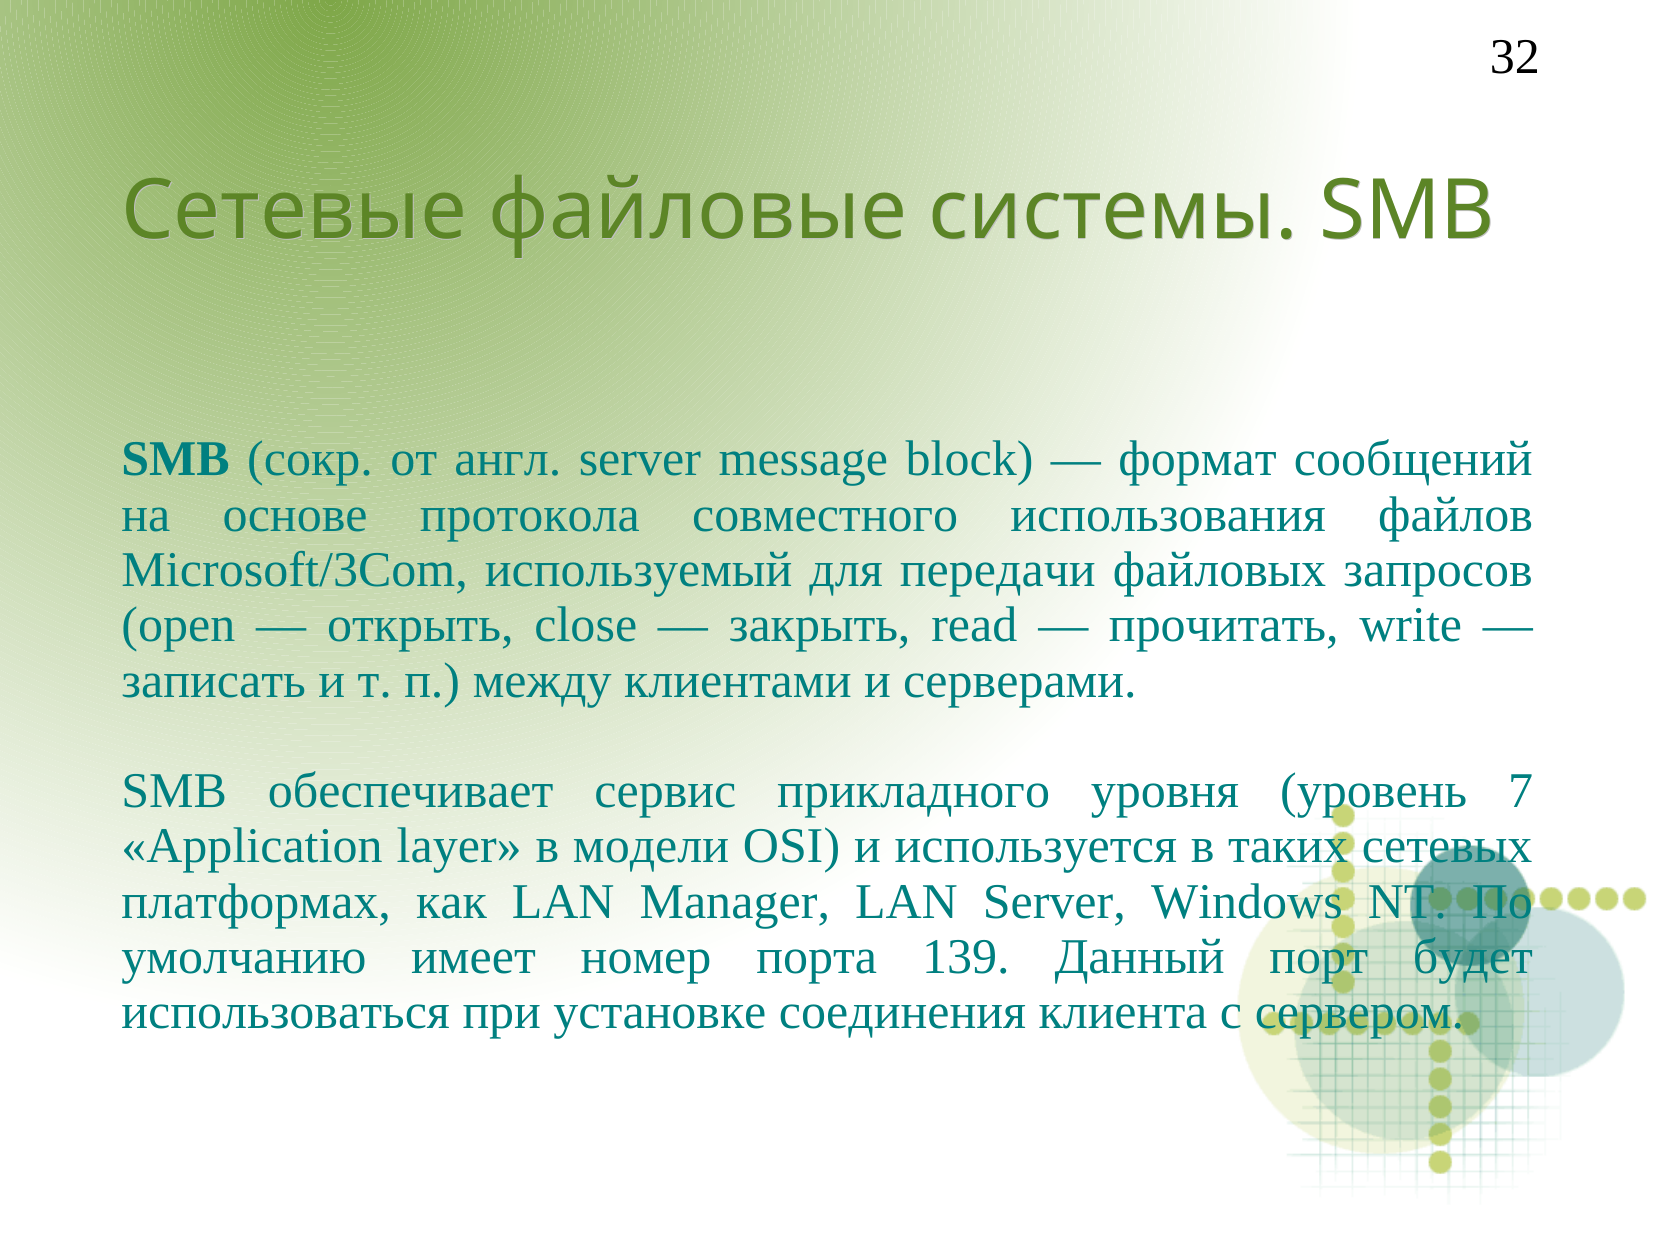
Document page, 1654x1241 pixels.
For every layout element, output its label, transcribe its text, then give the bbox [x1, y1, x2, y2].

text_box <номер> [1500, 29, 1654, 89]
subtitle SMB (сокр. от англ. server message block) — формат сообщений на основе протокола совместного использования файлов Microsoft/3Com, используемый для передачи файловых запросов (open — открыть, close — закрыть, read — прочитать, write — записать и т. п.) между клиентами и серверами. SMB обеспечивает сервис прикладного уровня (уровень 7 «Application layer» в модели OSI) и используется в таких сетевых платформах, как LAN Manager, LAN Server, Windows NT. По умолчанию имеет номер порта 139. Данный порт будет использоваться при установке соединения клиента с сервером. [121, 344, 1534, 1127]
picture [1224, 792, 1654, 1211]
title Сетевые файловые системы. SMB [121, 102, 1534, 311]
